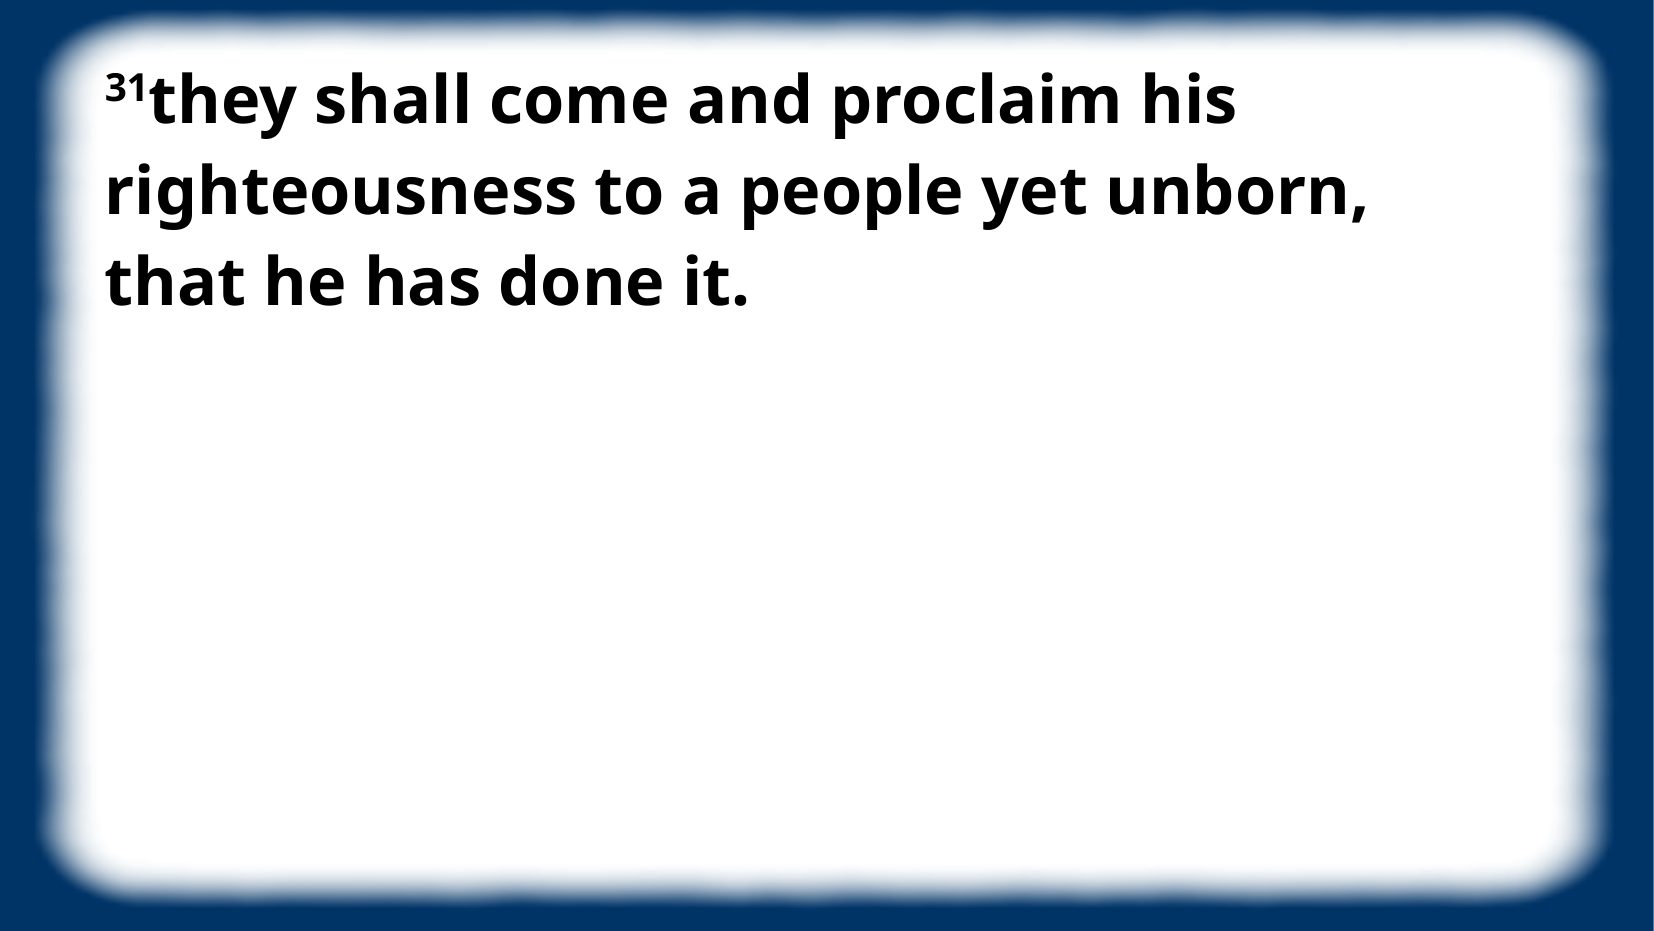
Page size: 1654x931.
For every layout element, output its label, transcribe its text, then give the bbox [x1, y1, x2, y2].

text_box 31they shall come and proclaim his righteousness to a people yet unborn, that he has done it. [90, 45, 1561, 327]
picture [0, 0, 1654, 931]
